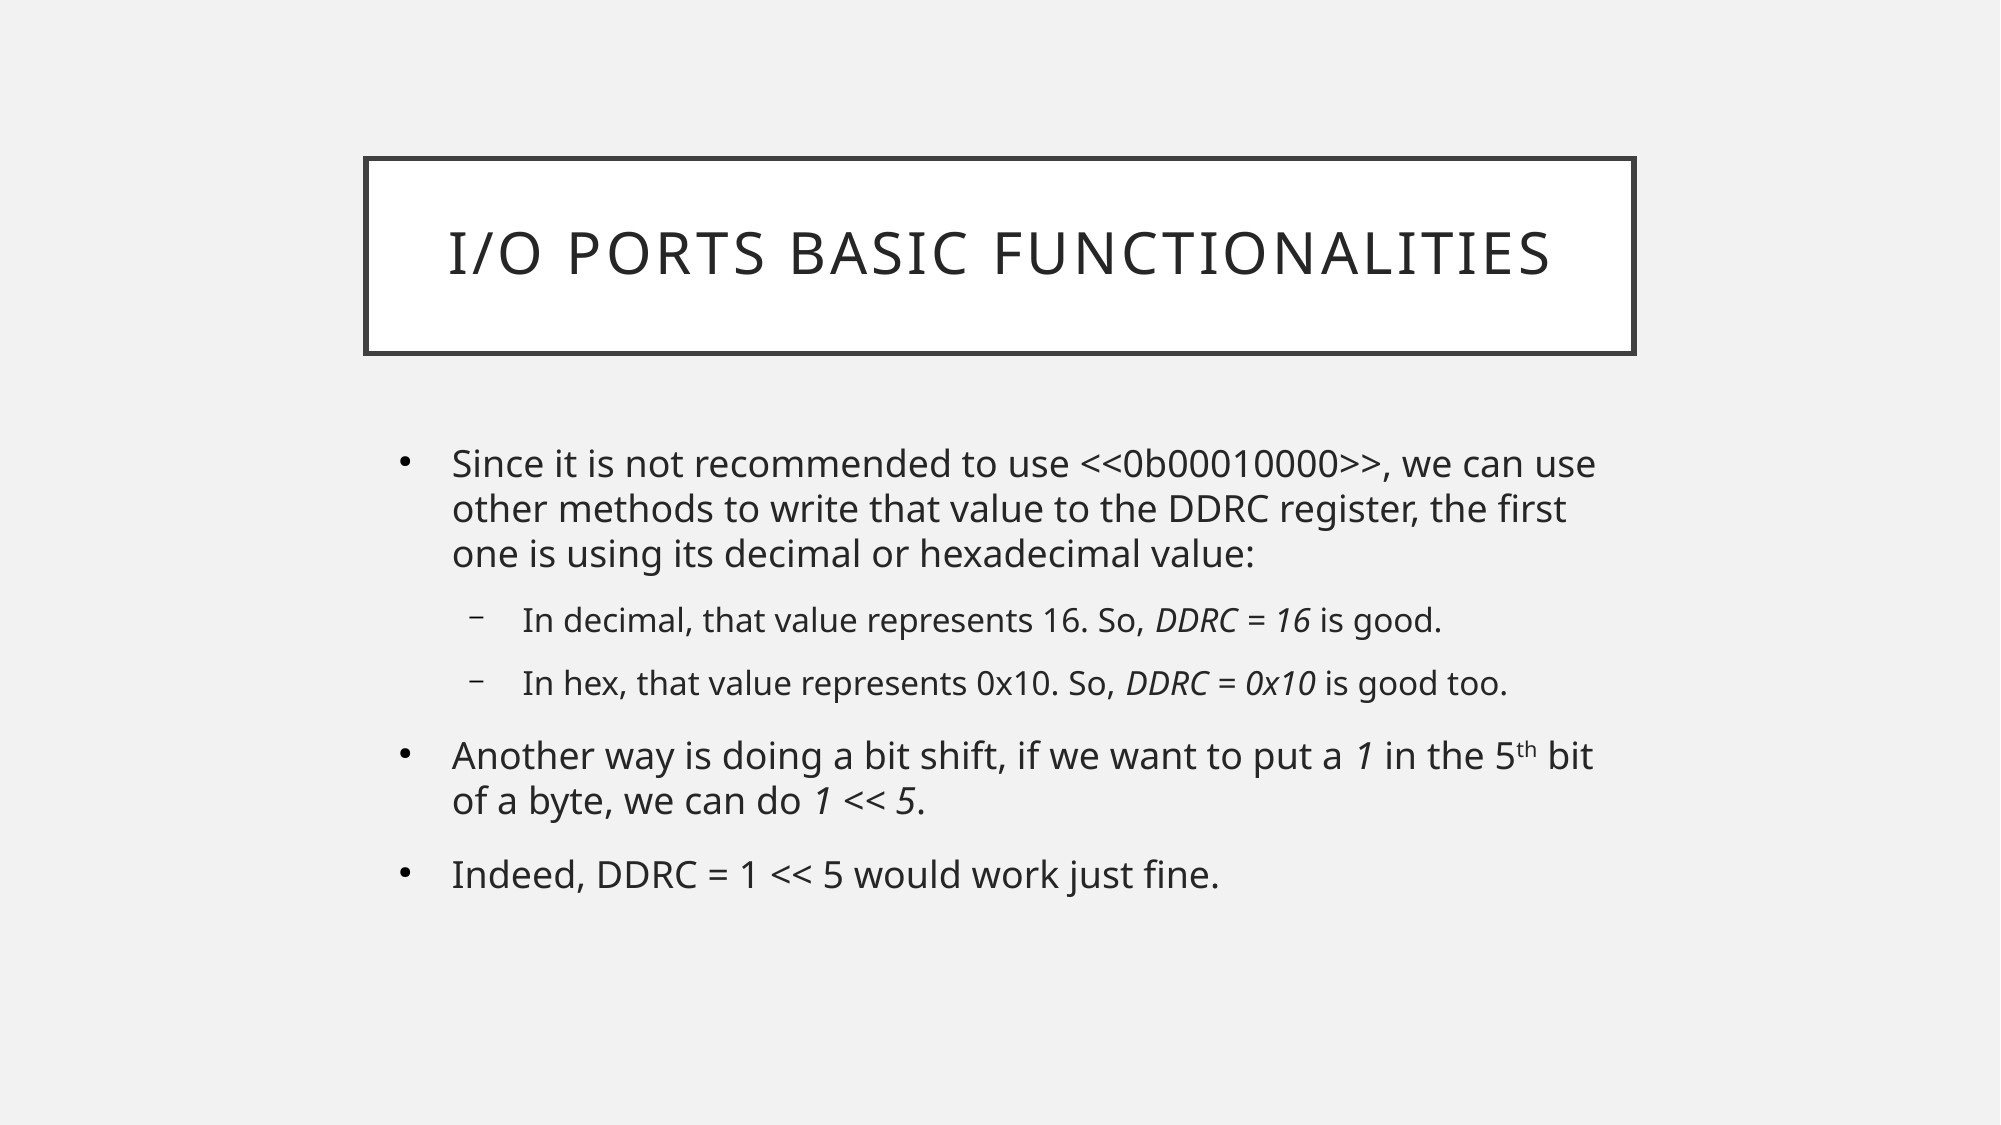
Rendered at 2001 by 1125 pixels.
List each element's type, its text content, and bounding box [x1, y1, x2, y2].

list Since it is not recommended to use <<0b00010000>>, we can use other methods to write that value to the DDRC register, the first one is using its decimal or hexadecimal value: In decimal, that value represents 16. So, DDRC = 16 is good. In hex, that value represents 0x10. So, DDRC = 0x10 is good too. Another way is doing a bit shift, if we want to put a 1 in the 5th bit of a byte, we can do 1 << 5. Indeed, DDRC = 1 << 5 would work just fine. [366, 432, 1634, 942]
title i/o ports basic functionalities [366, 158, 1634, 354]
